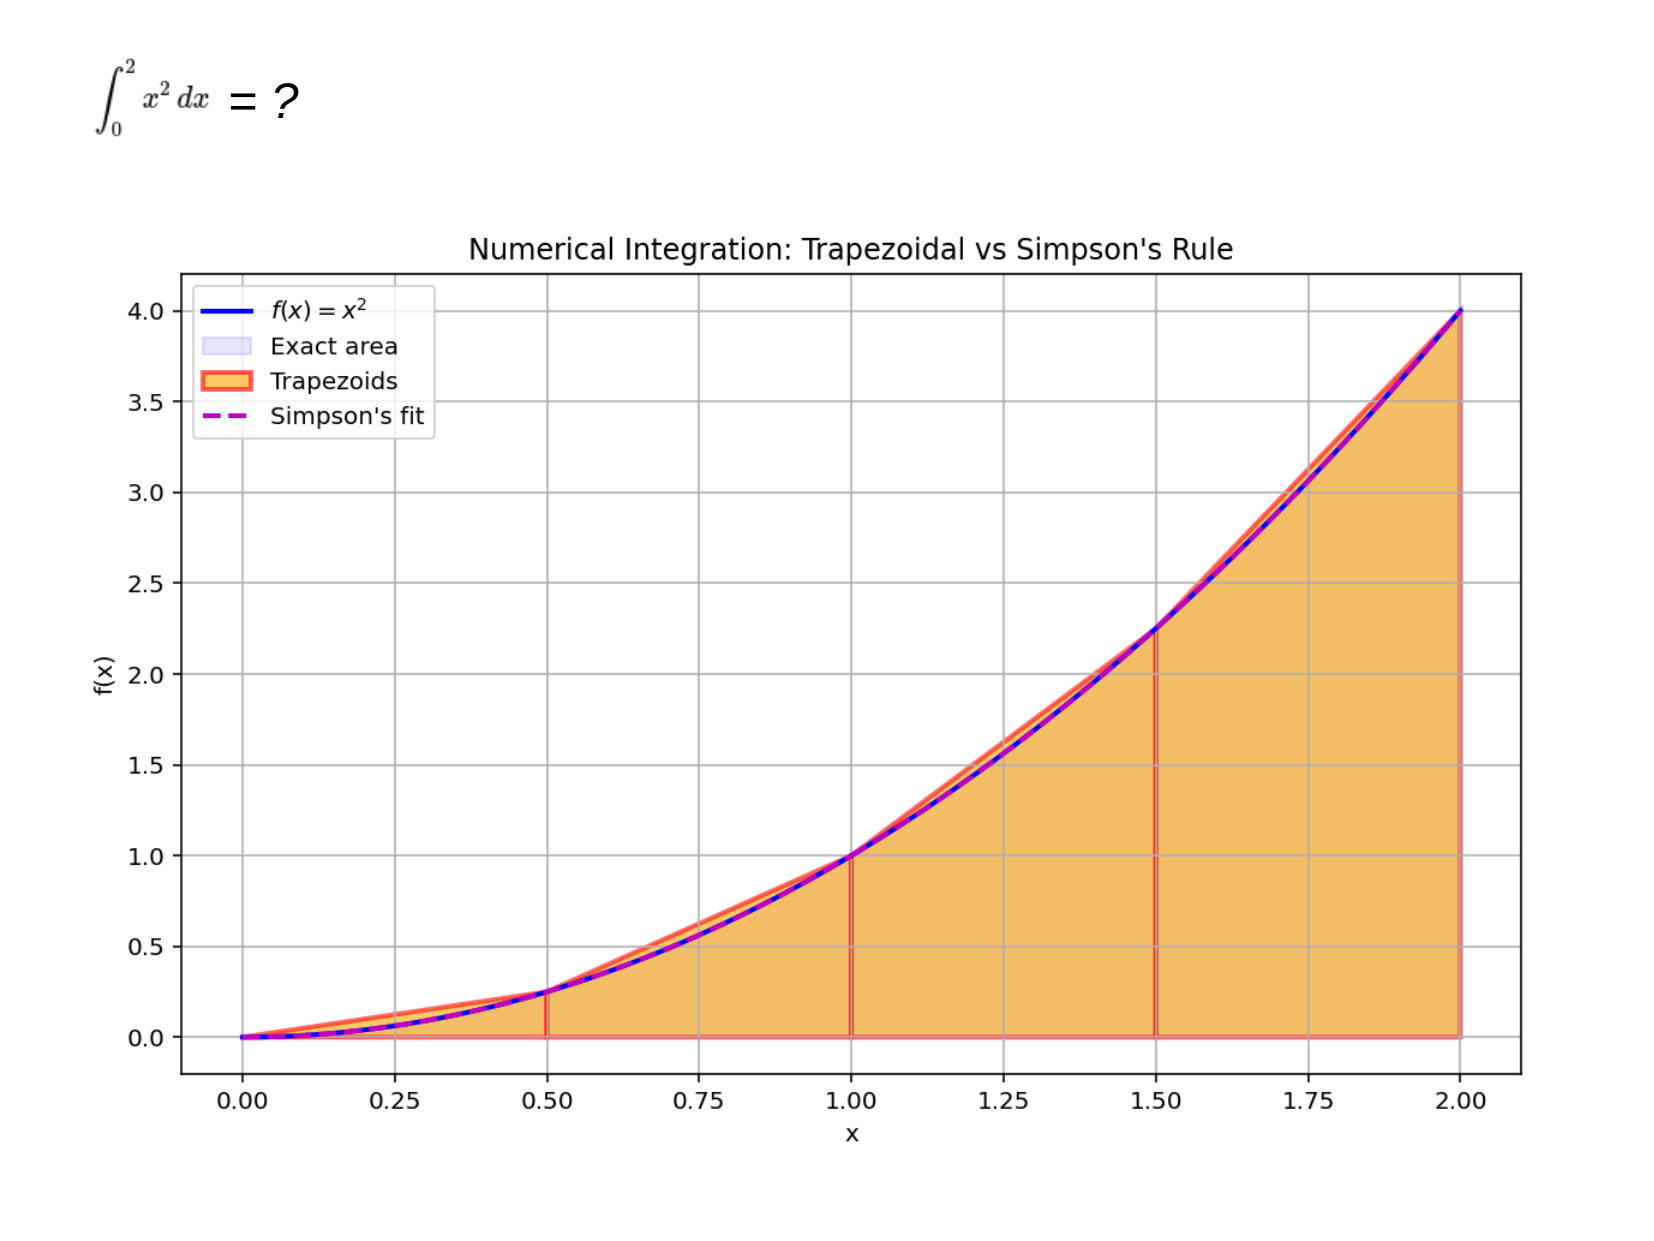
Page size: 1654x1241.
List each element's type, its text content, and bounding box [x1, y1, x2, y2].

picture [77, 220, 1538, 1163]
picture [75, 37, 218, 149]
text_box = ? [218, 65, 314, 137]
